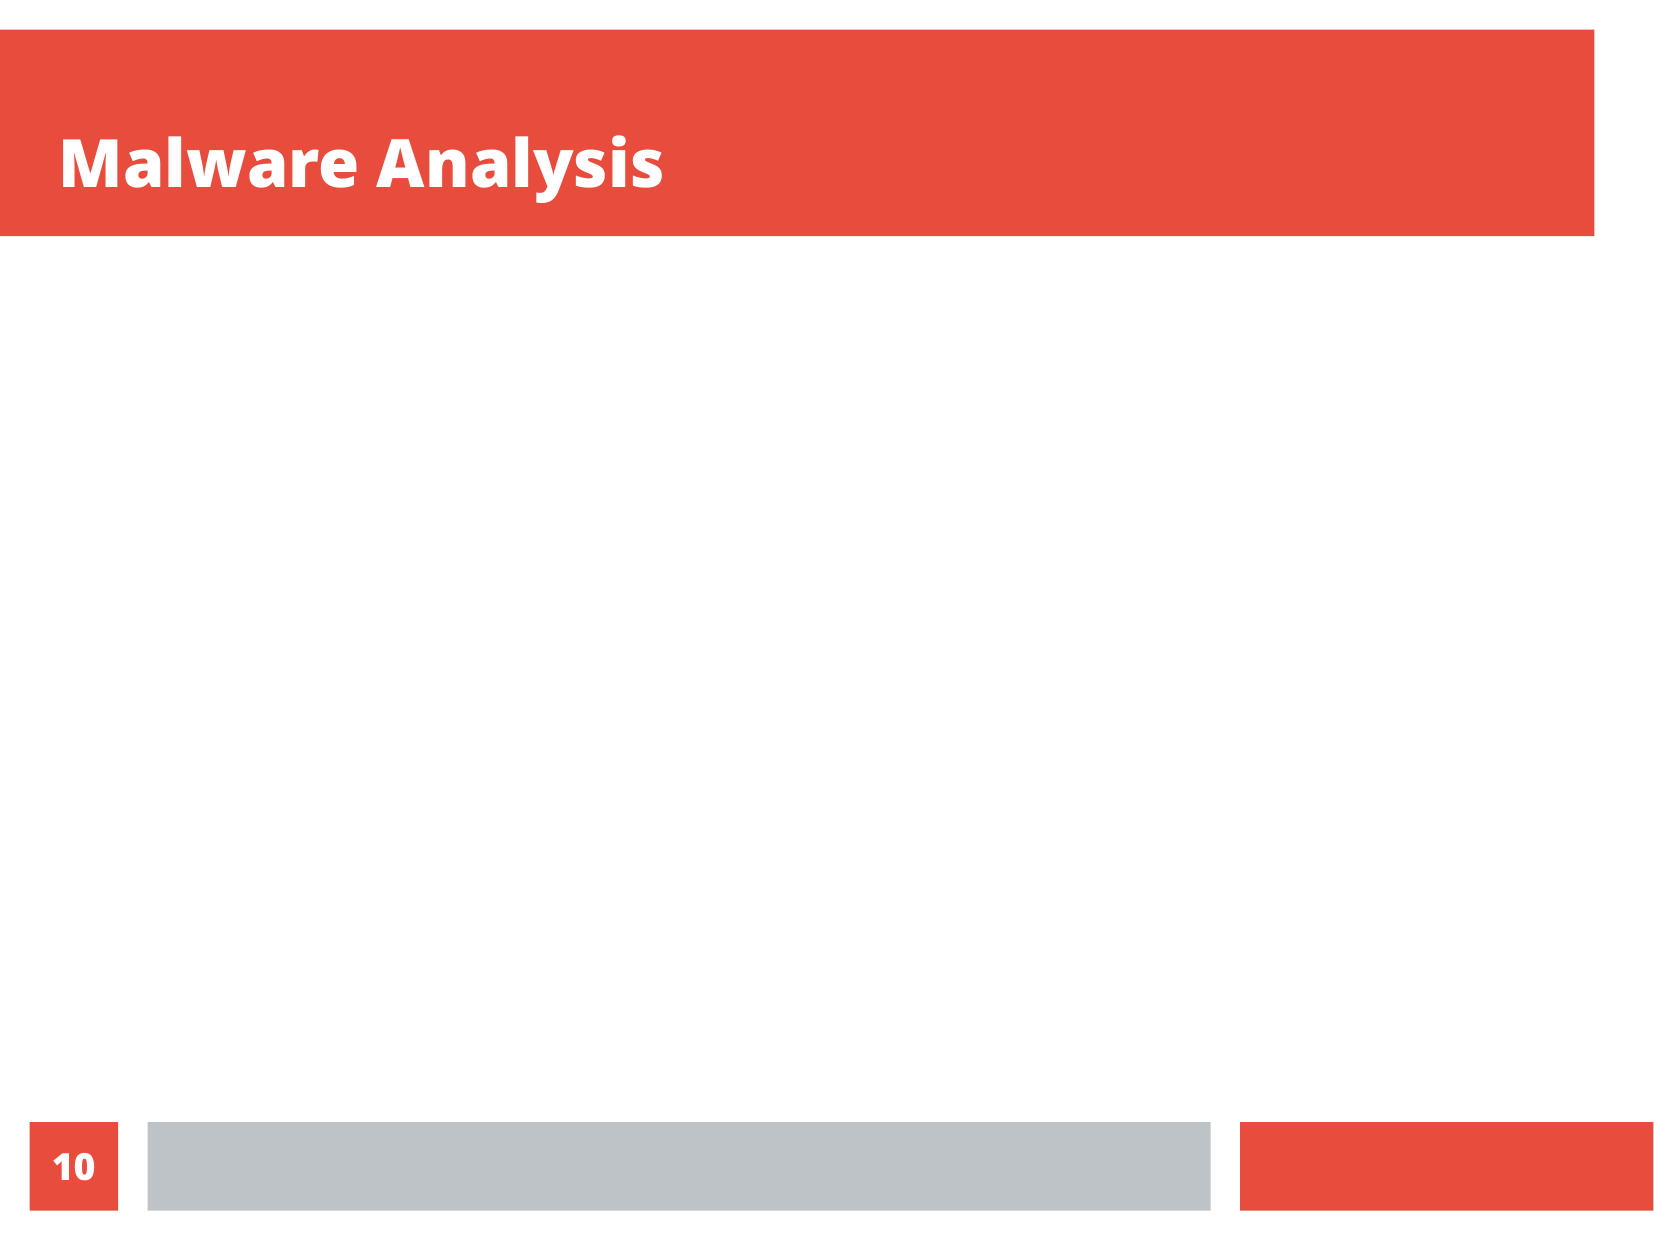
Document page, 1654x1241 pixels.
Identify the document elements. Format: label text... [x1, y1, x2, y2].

title Malware Analysis [59, 59, 1595, 207]
